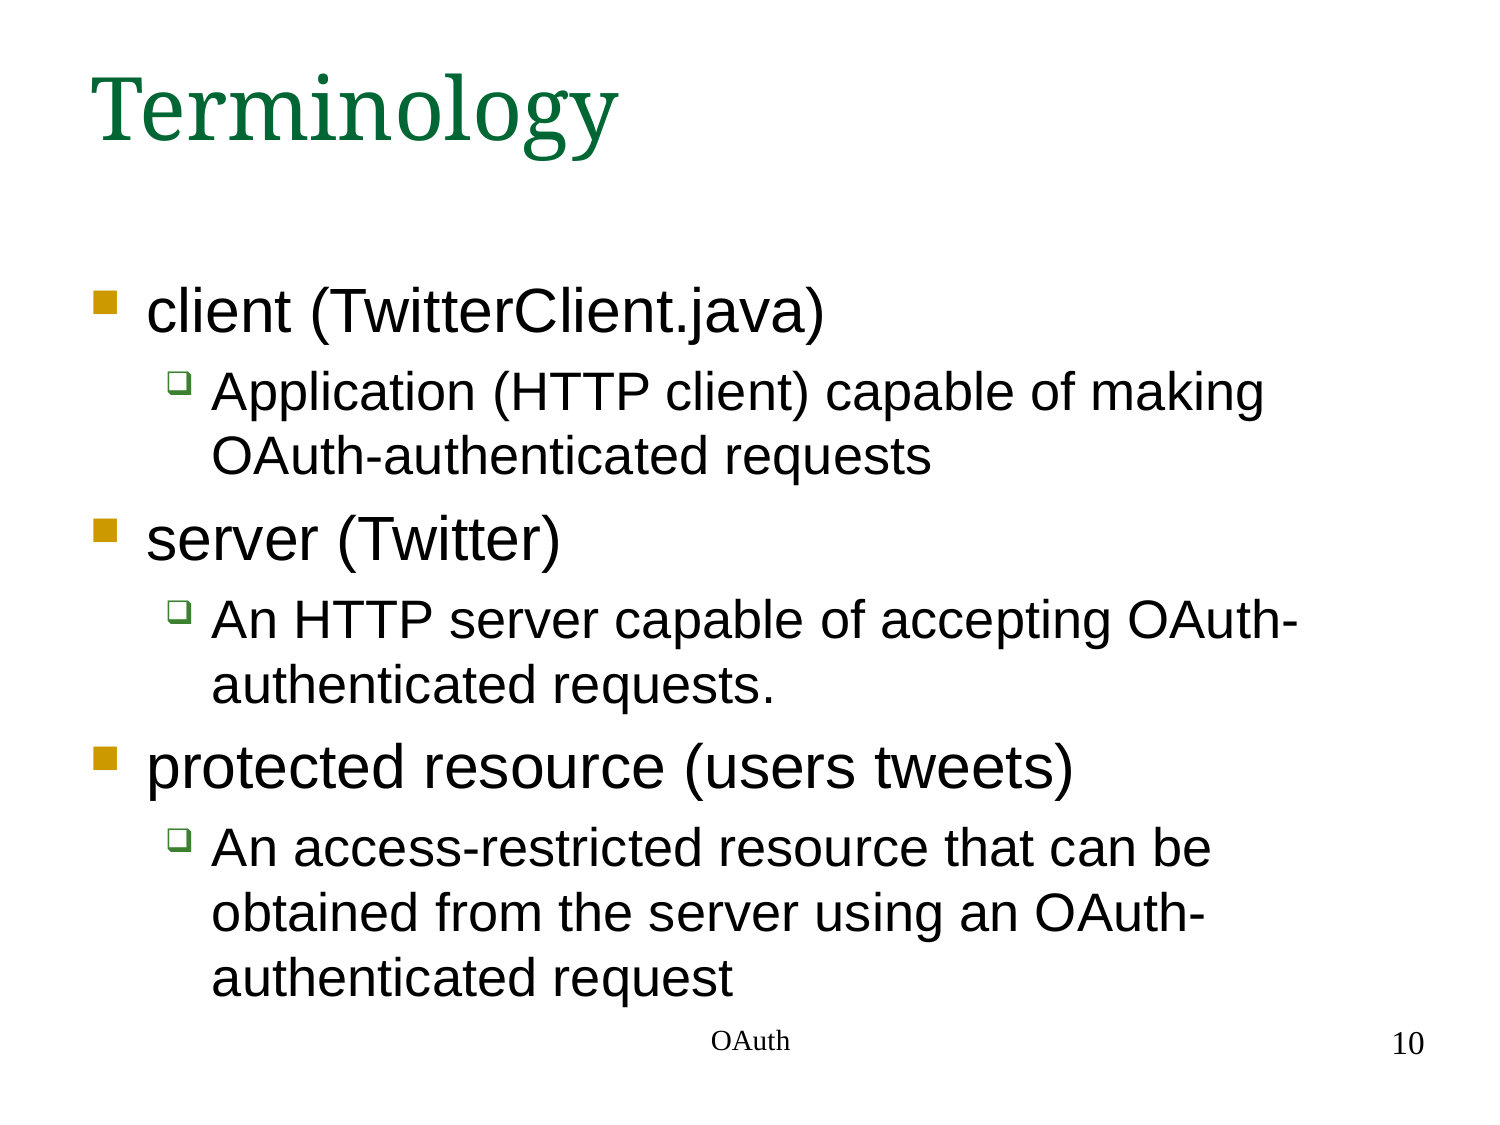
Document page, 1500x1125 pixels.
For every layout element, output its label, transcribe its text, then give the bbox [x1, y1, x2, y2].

list client (TwitterClient.java) Application (HTTP client) capable of making OAuth-authenticated requests server (Twitter) An HTTP server capable of accepting OAuth-authenticated requests. protected resource (users tweets) An access-restricted resource that can be obtained from the server using an OAuth-authenticated request [75, 262, 1425, 1006]
title Terminology [75, 45, 1425, 233]
